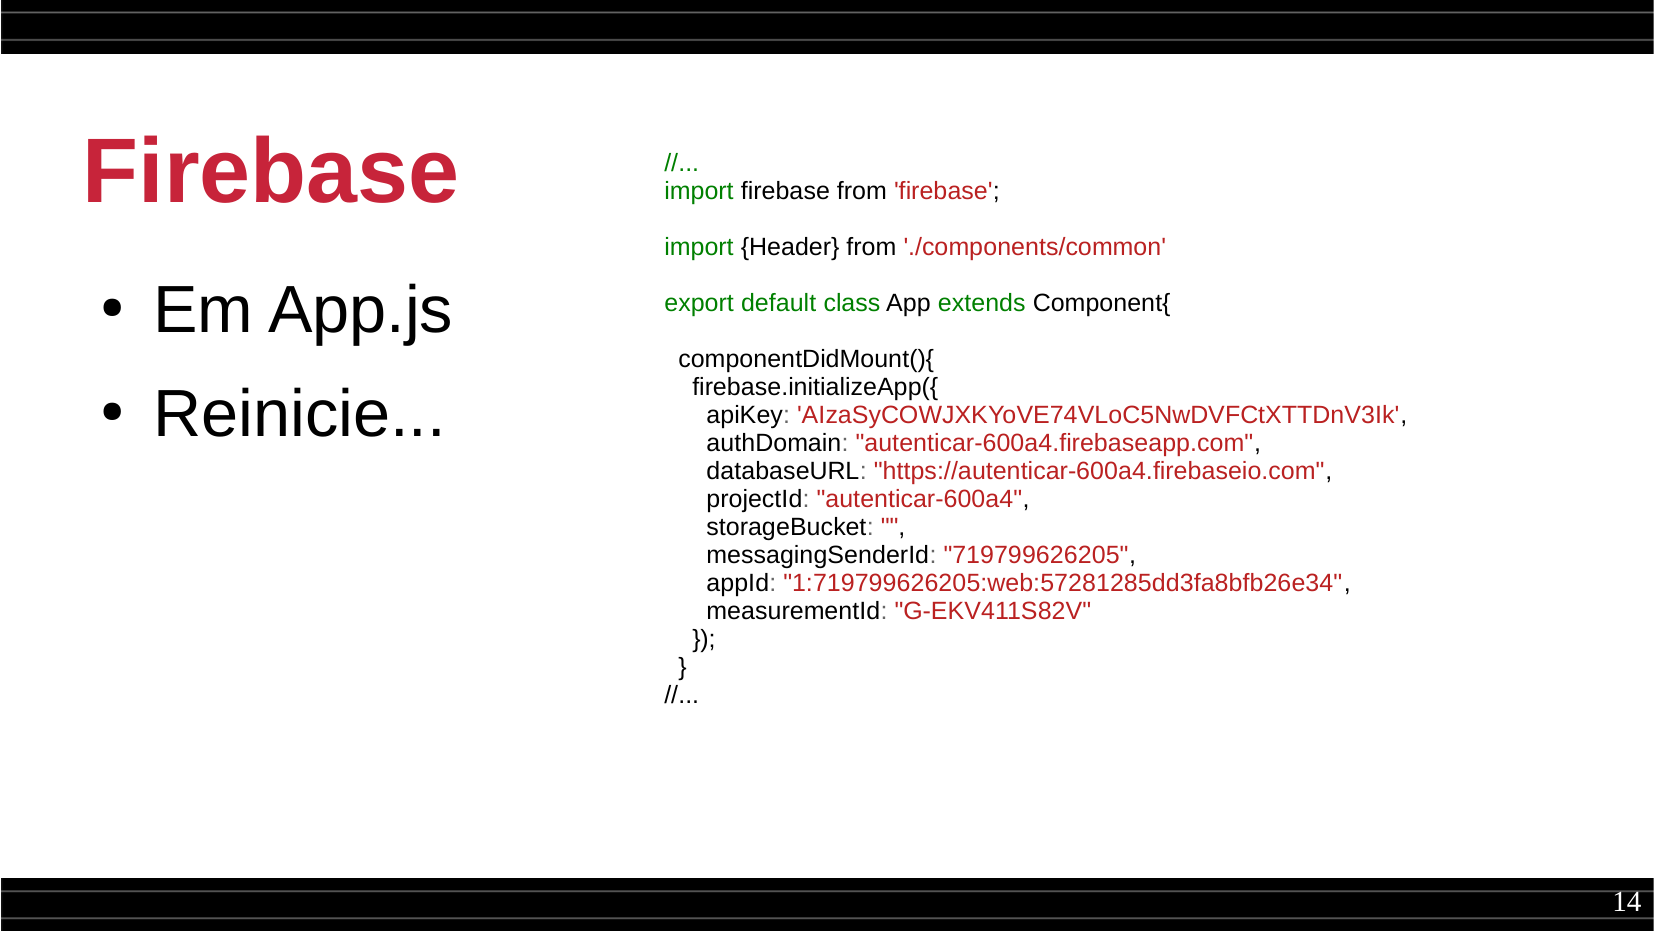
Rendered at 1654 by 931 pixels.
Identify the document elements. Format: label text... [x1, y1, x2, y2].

title Firebase [82, 92, 1571, 249]
picture [1, 0, 1654, 54]
text_box //... import firebase from 'firebase'; import {Header} from './components/common' export default class App extends Component{ componentDidMount(){ firebase.initializeApp({ apiKey: 'AIzaSyCOWJXKYoVE74VLoC5NwDVFCtXTTDnV3Ik', authDomain: "autenticar-600a4.firebaseapp.com", databaseURL: "https://autenticar-600a4.firebaseio.com", projectId: "autenticar-600a4", storageBucket: "", messagingSenderId: "719799626205", appId: "1:719799626205:web:57281285dd3fa8bfb26e34", measurementId: "G-EKV411S82V" }); } //... [649, 141, 1465, 717]
picture [1, 878, 1654, 931]
list Em App.js Reinicie... [82, 271, 1571, 758]
